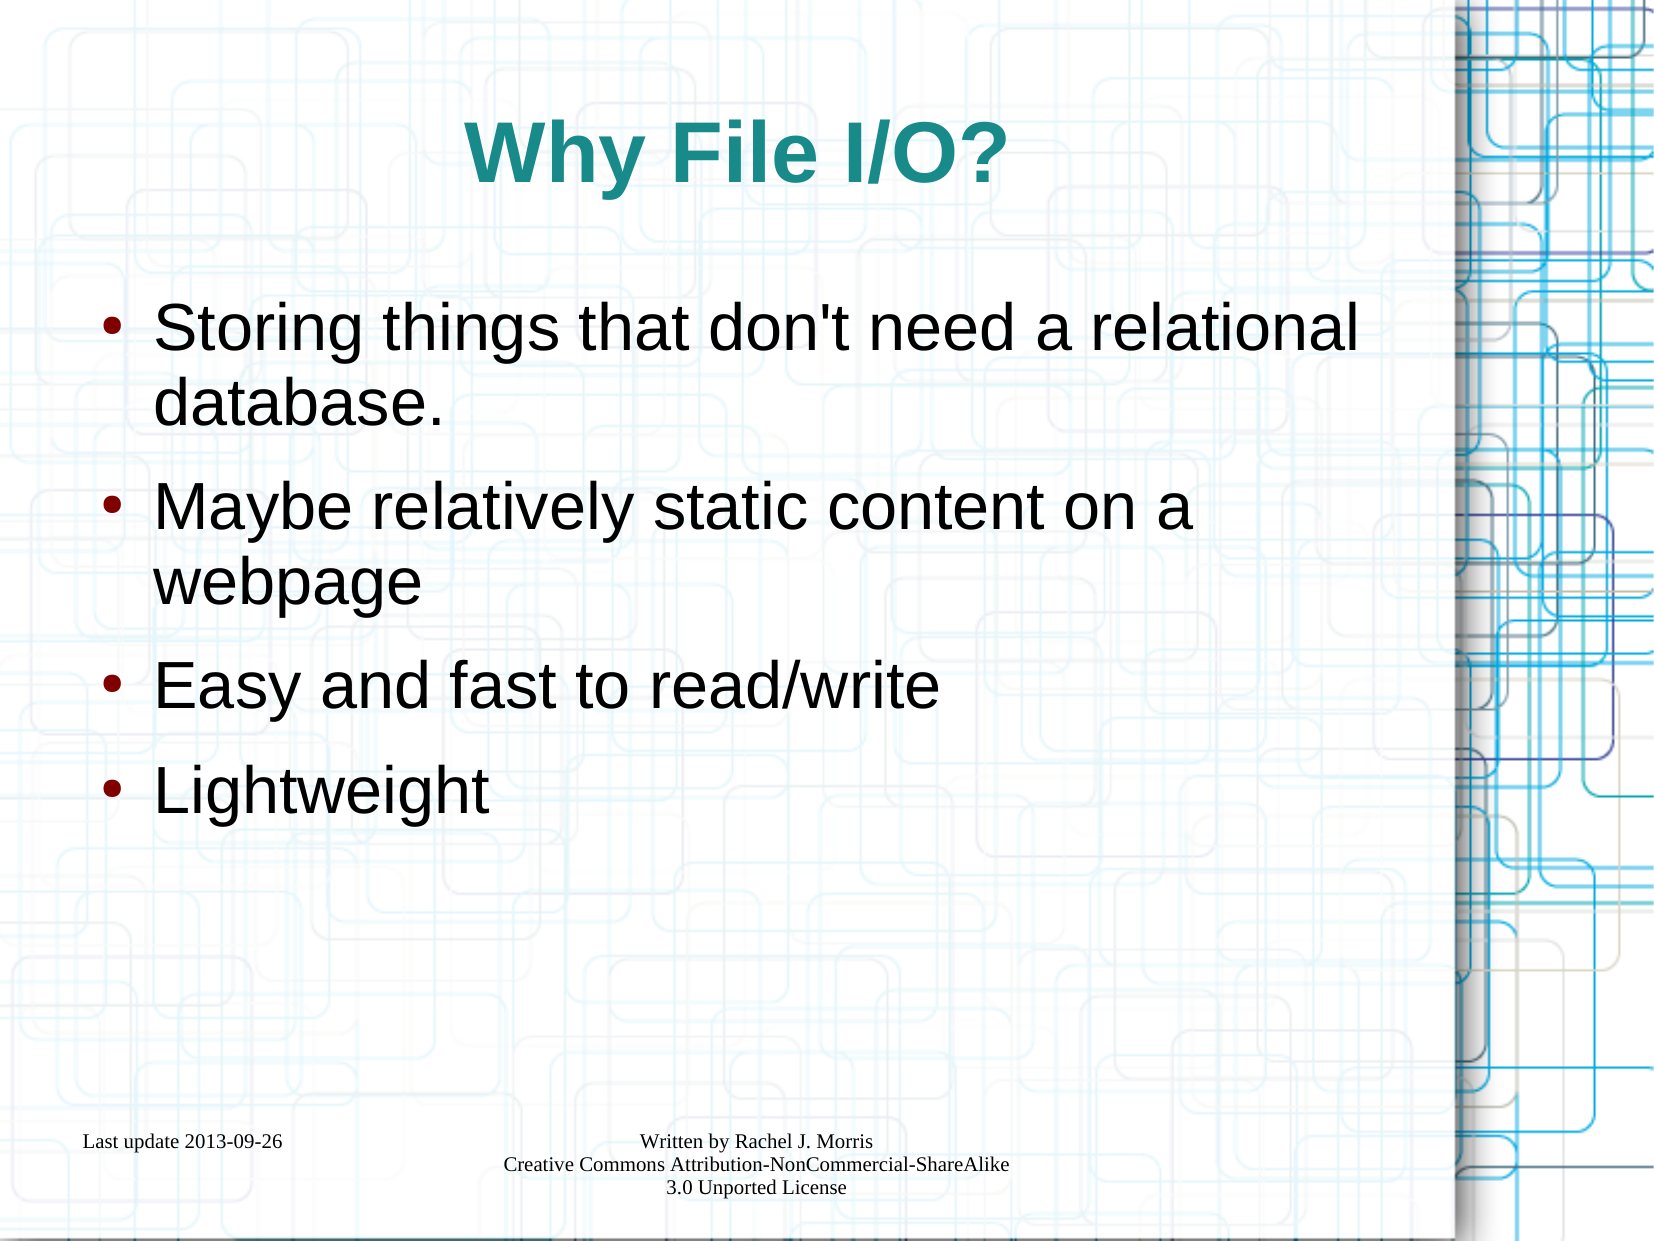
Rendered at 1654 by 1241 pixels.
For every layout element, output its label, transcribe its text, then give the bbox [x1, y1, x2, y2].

title Why File I/O? [59, 49, 1418, 257]
picture [0, 0, 1654, 1241]
list Storing things that don't need a relational database. Maybe relatively static content on a webpage Easy and fast to read/write Lightweight [82, 290, 1418, 1010]
